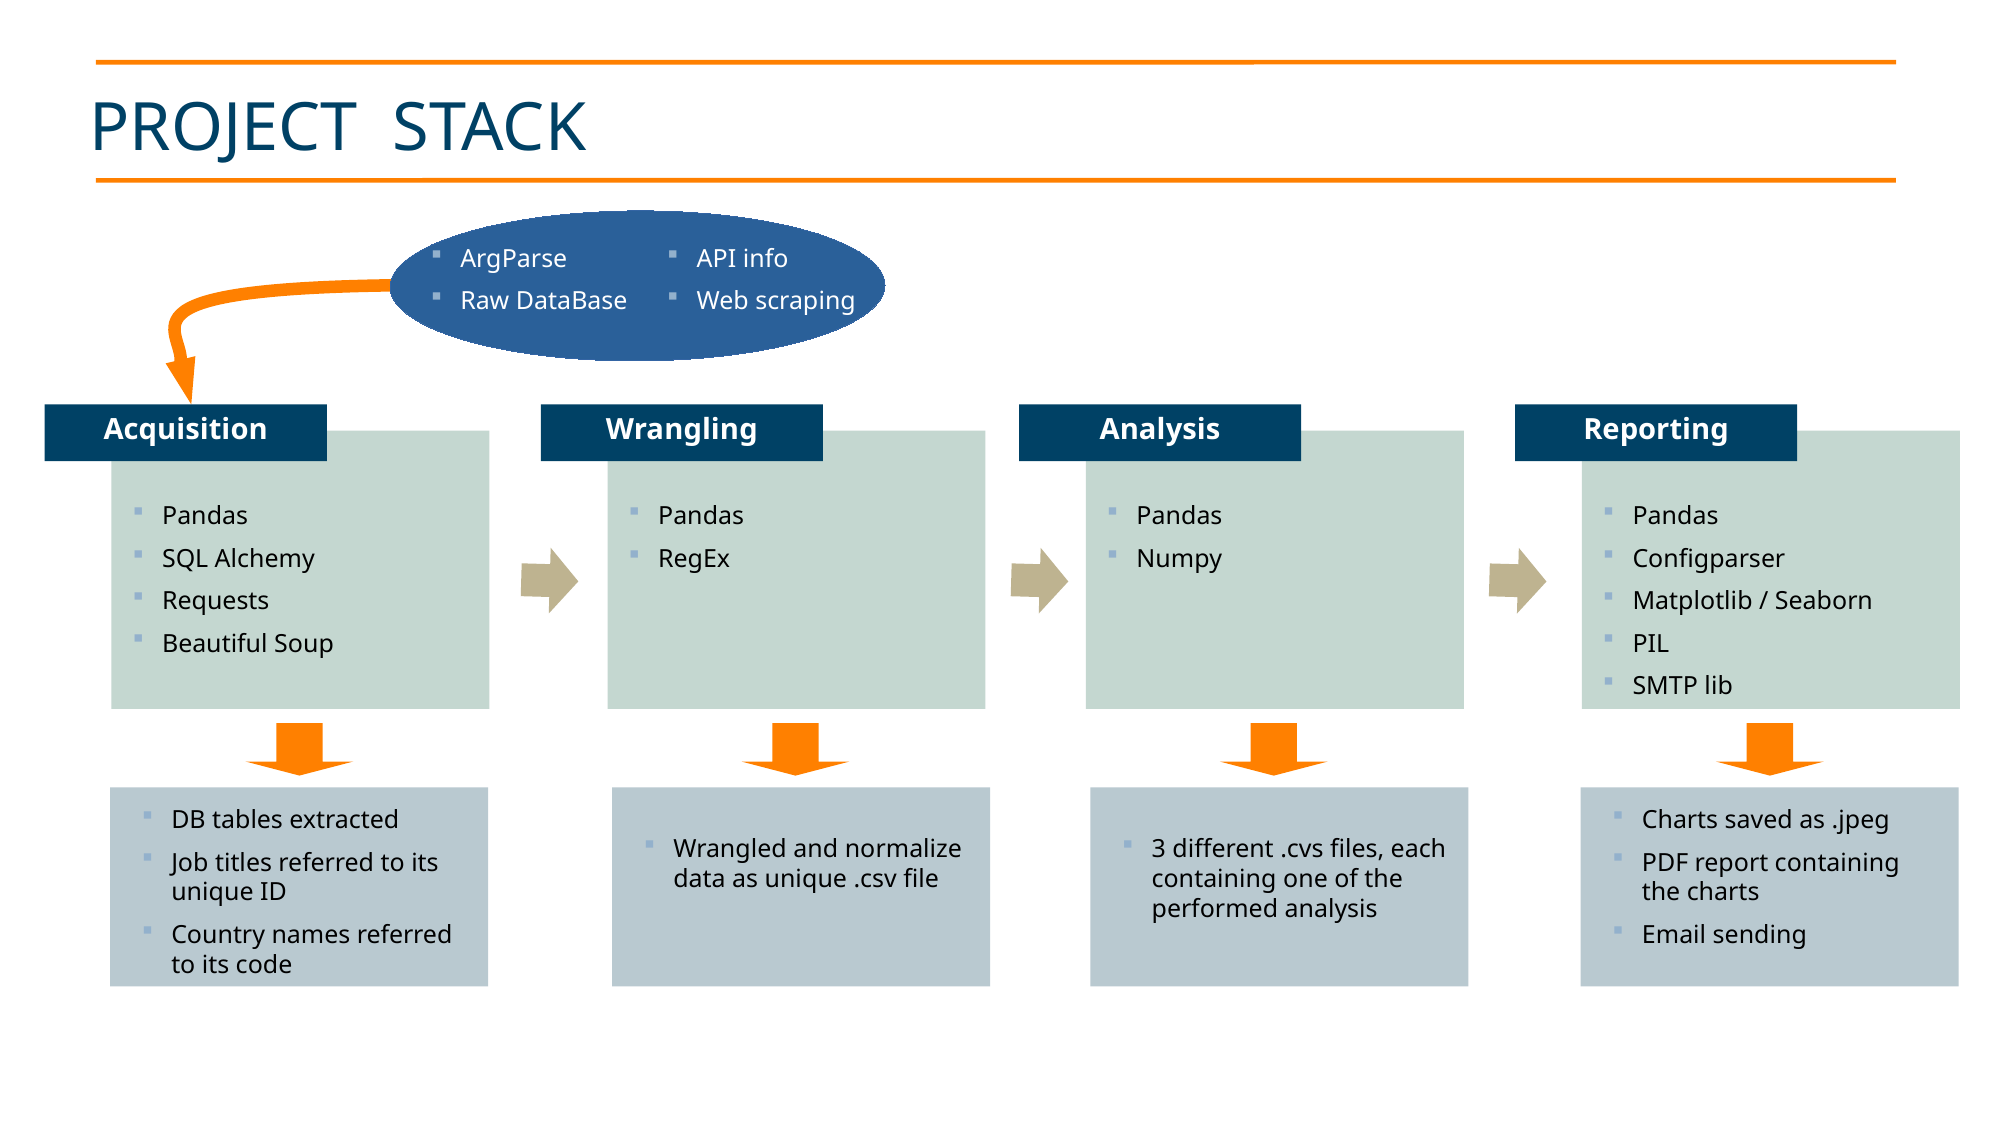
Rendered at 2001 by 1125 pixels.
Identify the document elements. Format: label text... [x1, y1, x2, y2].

text_box [520, 547, 579, 614]
text_box Pandas RegEx [539, 499, 972, 709]
text_box Wrangled and normalize data as unique .csv file [555, 833, 975, 1016]
text_box [438, 210, 840, 242]
text_box [741, 723, 850, 776]
text_box [1010, 547, 1069, 614]
text_box Acquisition [44, 404, 327, 462]
text_box [607, 430, 986, 709]
text_box [1488, 547, 1547, 614]
text_box Pandas Configparser Matplotlib / Seaborn PIL SMTP lib [1514, 499, 1946, 709]
text_box API info Web scraping [578, 242, 924, 426]
text_box [1090, 787, 1469, 987]
text_box [110, 787, 489, 987]
text_box 3 different .cvs files, each containing one of the performed analysis [1033, 833, 1454, 1016]
text_box Analysis [1019, 404, 1302, 462]
text_box [111, 430, 490, 709]
text_box [1581, 430, 1960, 709]
text_box DB tables extracted Job titles referred to its unique ID Country names referred to its code [53, 803, 473, 987]
text_box Reporting [1515, 404, 1798, 462]
text_box [1715, 723, 1824, 776]
title project stack [89, 73, 1863, 185]
text_box ArgParse Raw DataBase [342, 242, 578, 426]
text_box Pandas Numpy [1018, 499, 1450, 709]
text_box [1580, 787, 1959, 987]
text_box Pandas SQL Alchemy Requests Beautiful Soup [43, 499, 476, 709]
text_box [1219, 723, 1328, 776]
text_box [245, 723, 354, 776]
text_box [1085, 430, 1464, 709]
text_box Wrangling [540, 426, 823, 462]
text_box Charts saved as .jpeg PDF report containing the charts Email sending [1523, 803, 1944, 987]
text_box [612, 787, 991, 987]
